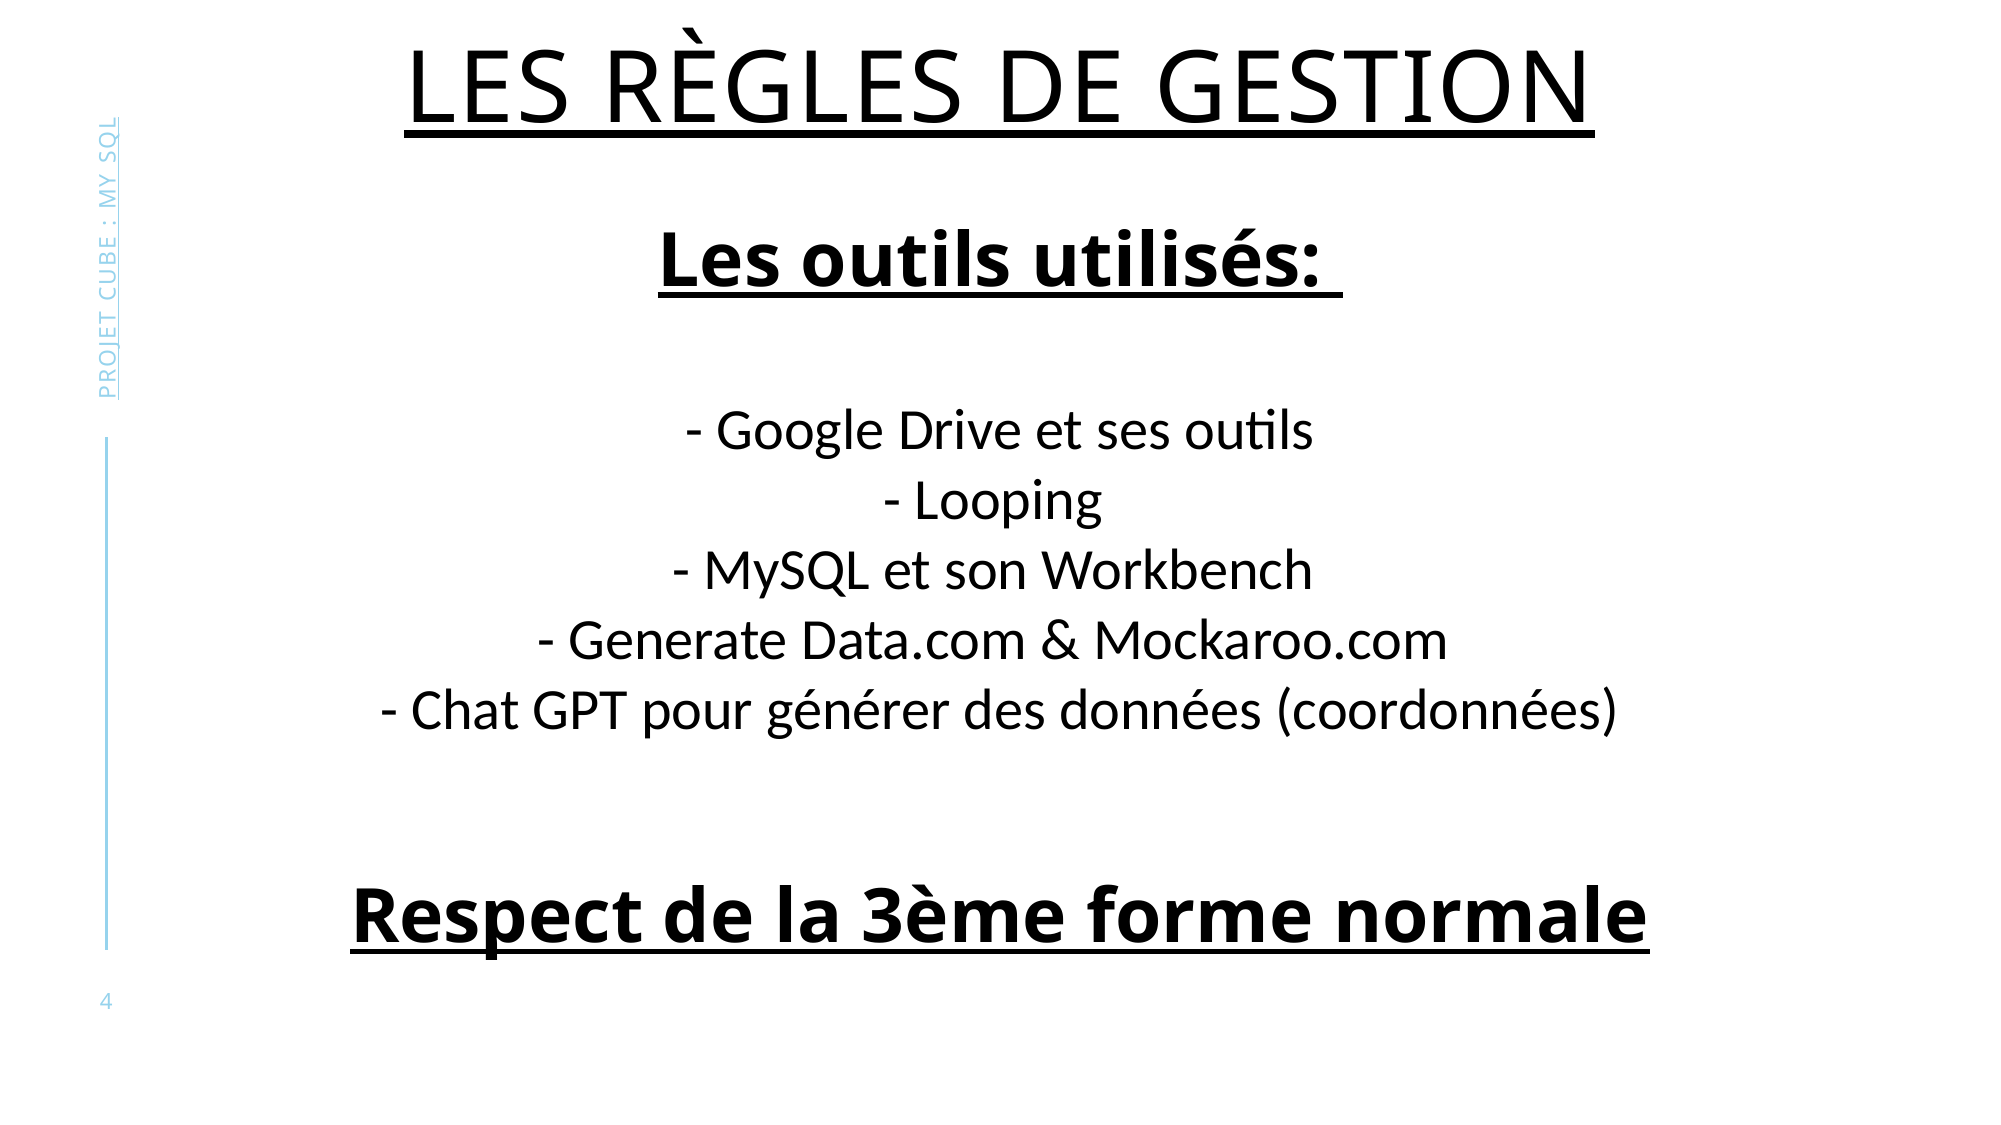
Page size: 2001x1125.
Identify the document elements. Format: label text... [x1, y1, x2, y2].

text_box Les outils utilisés: - Google Drive et ses outils - Looping - MySQL et son Workbench - Generate Data.com & Mockaroo.com - Chat GPT pour générer des données (coordonnées) [0, 204, 2000, 755]
title Les règles de gestion [193, 36, 1807, 187]
text_box Projet cube : my sql [90, 36, 123, 204]
text_box [68, 987, 144, 1018]
text_box Respect de la 3ème forme normale [0, 860, 2000, 967]
